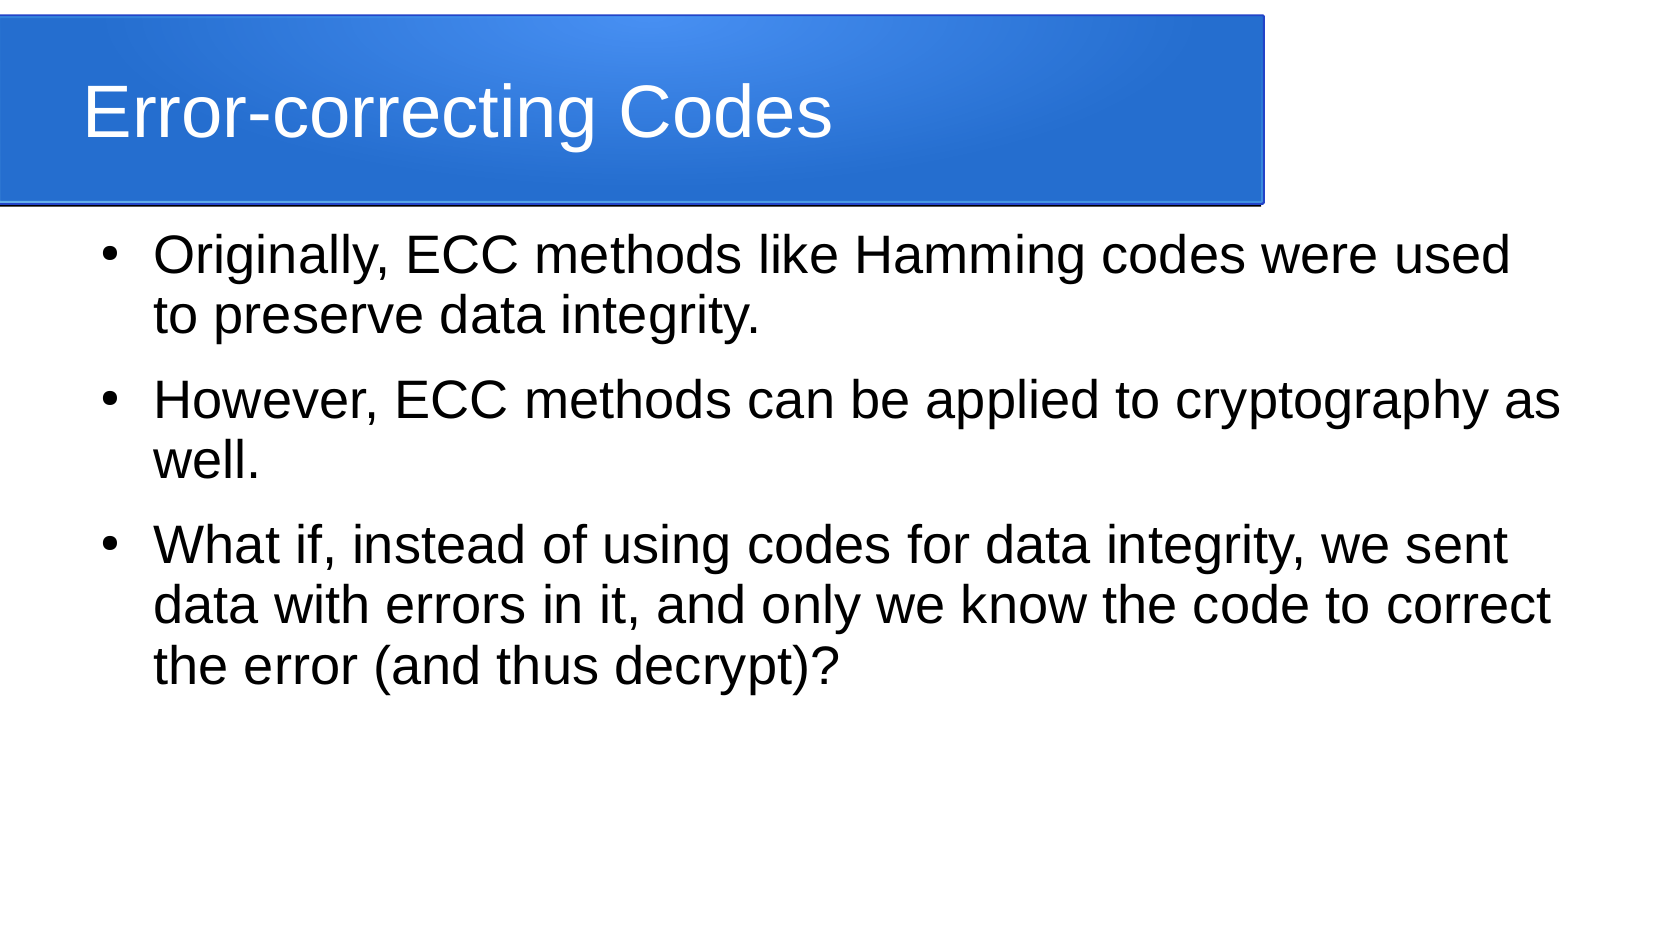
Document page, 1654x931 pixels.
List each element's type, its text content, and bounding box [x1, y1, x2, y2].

title Error-correcting Codes [82, 35, 1235, 189]
list Originally, ECC methods like Hamming codes were used to preserve data integrity. However, ECC methods can be applied to cryptography as well. What if, instead of using codes for data integrity, we sent data with errors in it, and only we know the code to correct the error (and thus decrypt)? [82, 224, 1571, 764]
